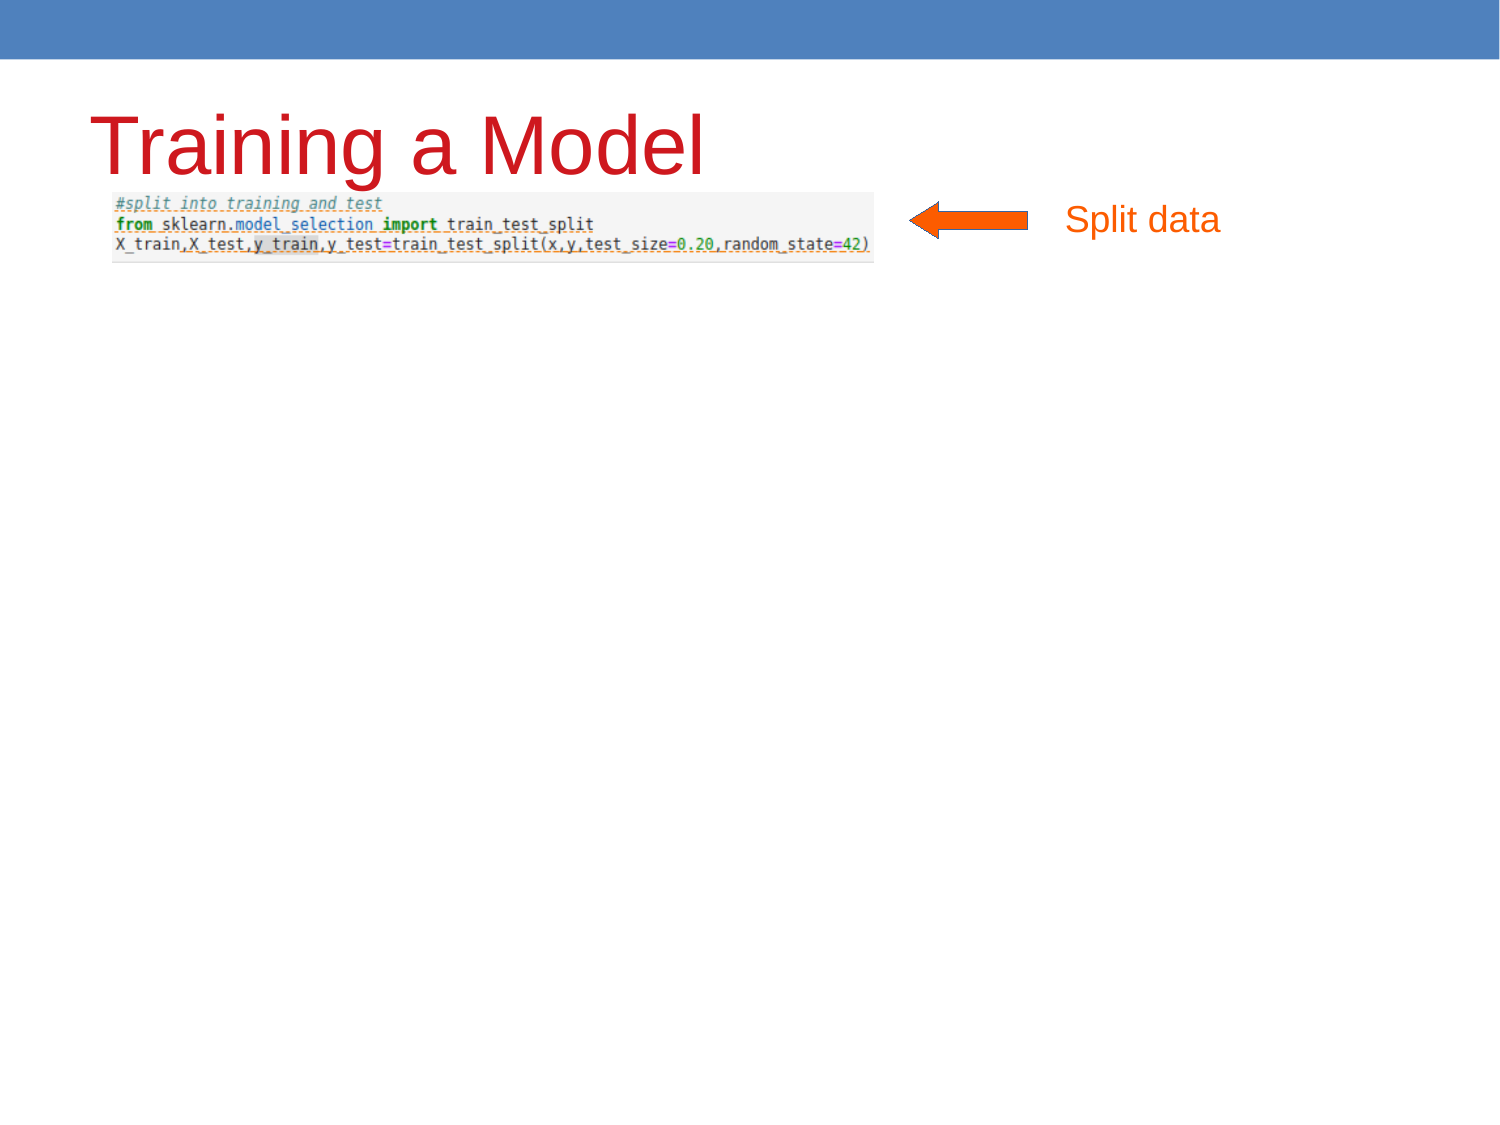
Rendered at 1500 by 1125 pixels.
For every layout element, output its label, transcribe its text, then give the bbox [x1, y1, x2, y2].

text_box Split data [1050, 187, 1351, 287]
picture [112, 192, 874, 263]
text_box Training a Model [75, 87, 1425, 250]
text_box [909, 201, 1028, 239]
